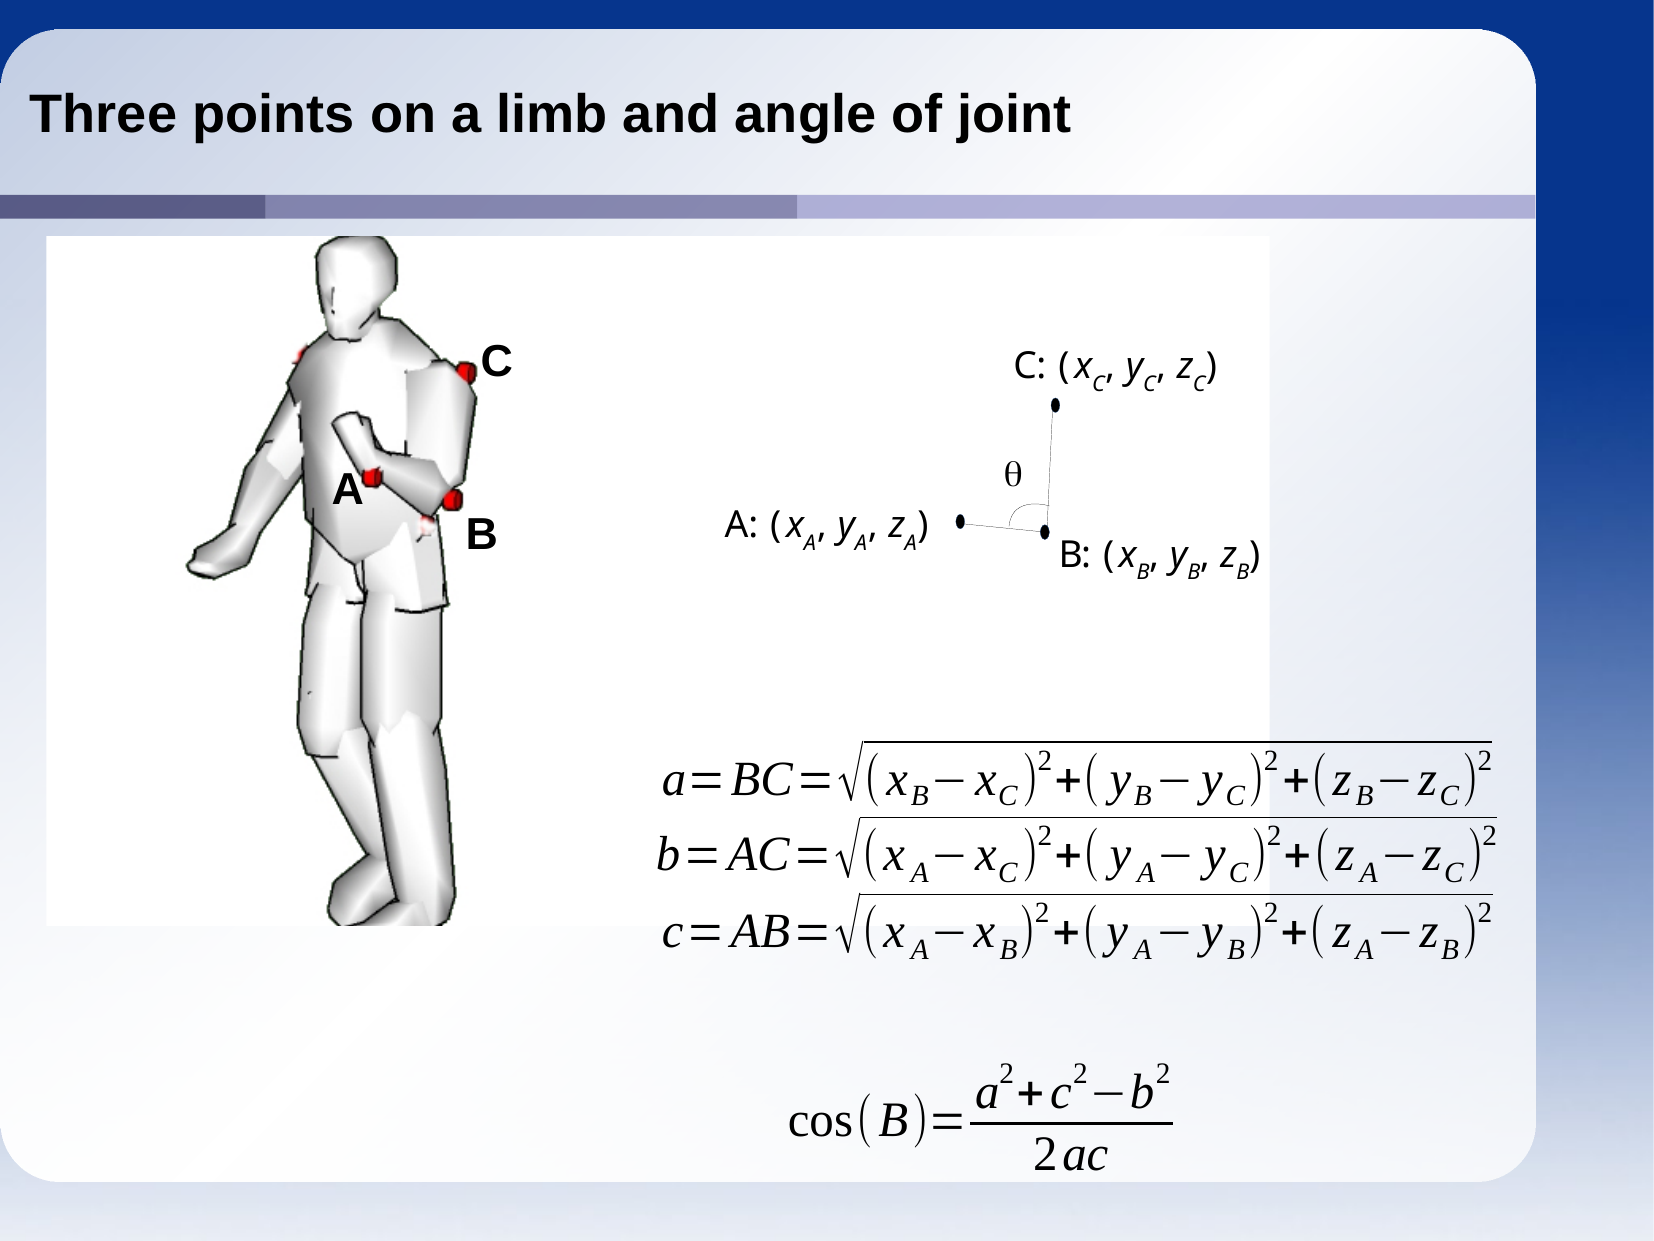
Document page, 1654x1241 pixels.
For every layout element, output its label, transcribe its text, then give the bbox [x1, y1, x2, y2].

picture [0, 0, 1654, 1241]
title Three points on a limb and angle of joint [29, 49, 1506, 178]
chart [781, 1056, 1182, 1182]
chart [46, 236, 1504, 966]
